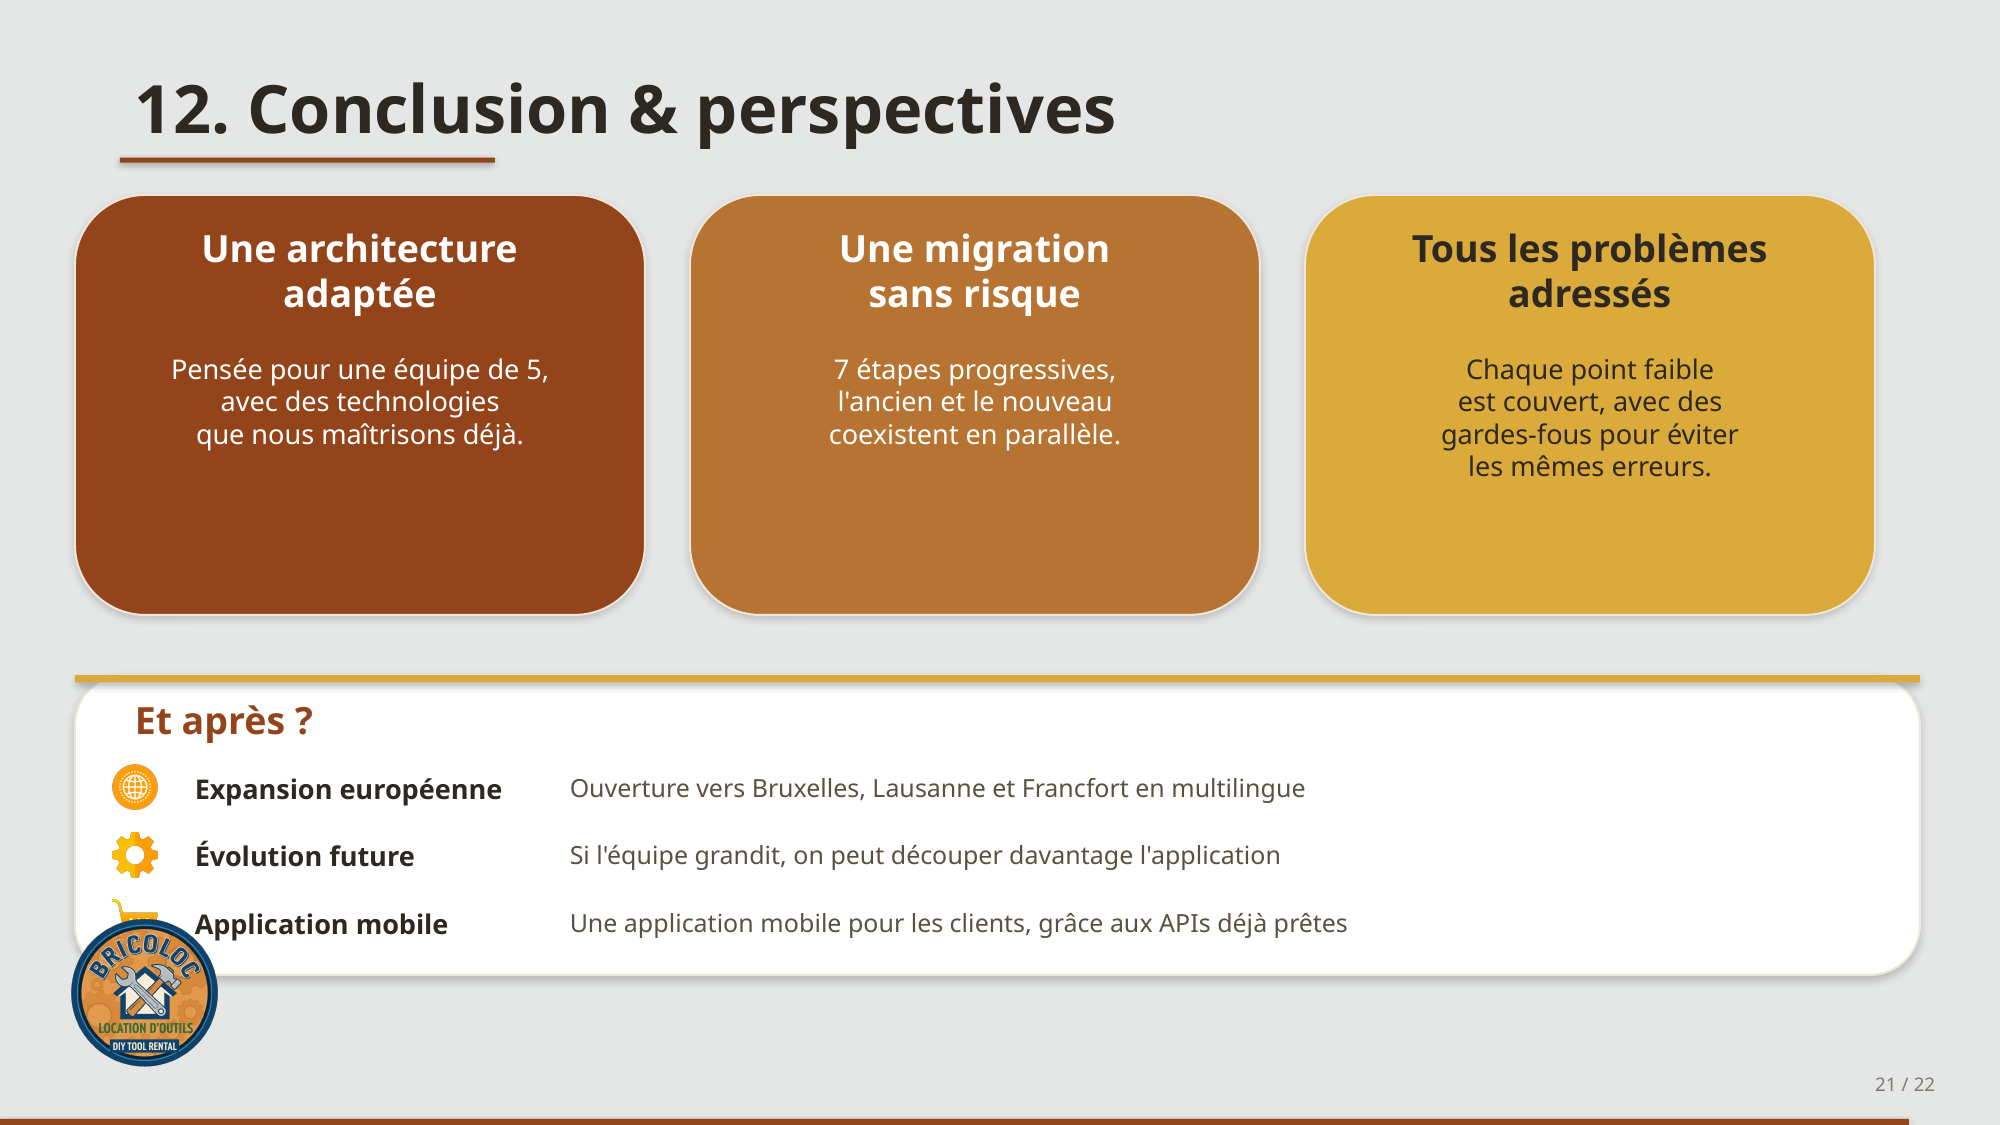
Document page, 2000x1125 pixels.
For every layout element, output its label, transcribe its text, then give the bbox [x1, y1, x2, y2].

text_box Pensée pour une équipe de 5, avec des technologies que nous maîtrisons déjà. [104, 344, 615, 458]
text_box 7 étapes progressives, l'ancien et le nouveau coexistent en parallèle. [719, 344, 1230, 458]
picture [45, 895, 245, 1095]
picture [112, 832, 158, 878]
picture [112, 764, 158, 810]
text_box Et après ? [119, 689, 1770, 750]
text_box Chaque point faible est couvert, avec des gardes-fous pour éviter les mêmes erreurs. [1334, 344, 1845, 490]
text_box 12. Conclusion & perspectives [119, 59, 1620, 155]
text_box Si l'équipe grandit, on peut découper davantage l'application [554, 832, 1830, 878]
text_box [74, 194, 645, 615]
text_box Une architecture adaptée [104, 217, 615, 323]
text_box 21 / 22 [1799, 1065, 1950, 1103]
text_box Ouverture vers Bruxelles, Lausanne et Francfort en multilingue [554, 765, 1830, 810]
text_box Une migration sans risque [719, 217, 1230, 323]
text_box Tous les problèmes adressés [1334, 217, 1845, 323]
text_box Une application mobile pour les clients, grâce aux APIs déjà prêtes [554, 900, 1830, 945]
text_box [0, 1118, 1909, 1125]
text_box [119, 157, 495, 163]
text_box Évolution future [179, 832, 555, 880]
text_box [74, 674, 1920, 975]
text_box [1304, 194, 1875, 615]
text_box Application mobile [245, 899, 555, 948]
text_box [689, 194, 1260, 615]
text_box Expansion européenne [179, 764, 555, 813]
